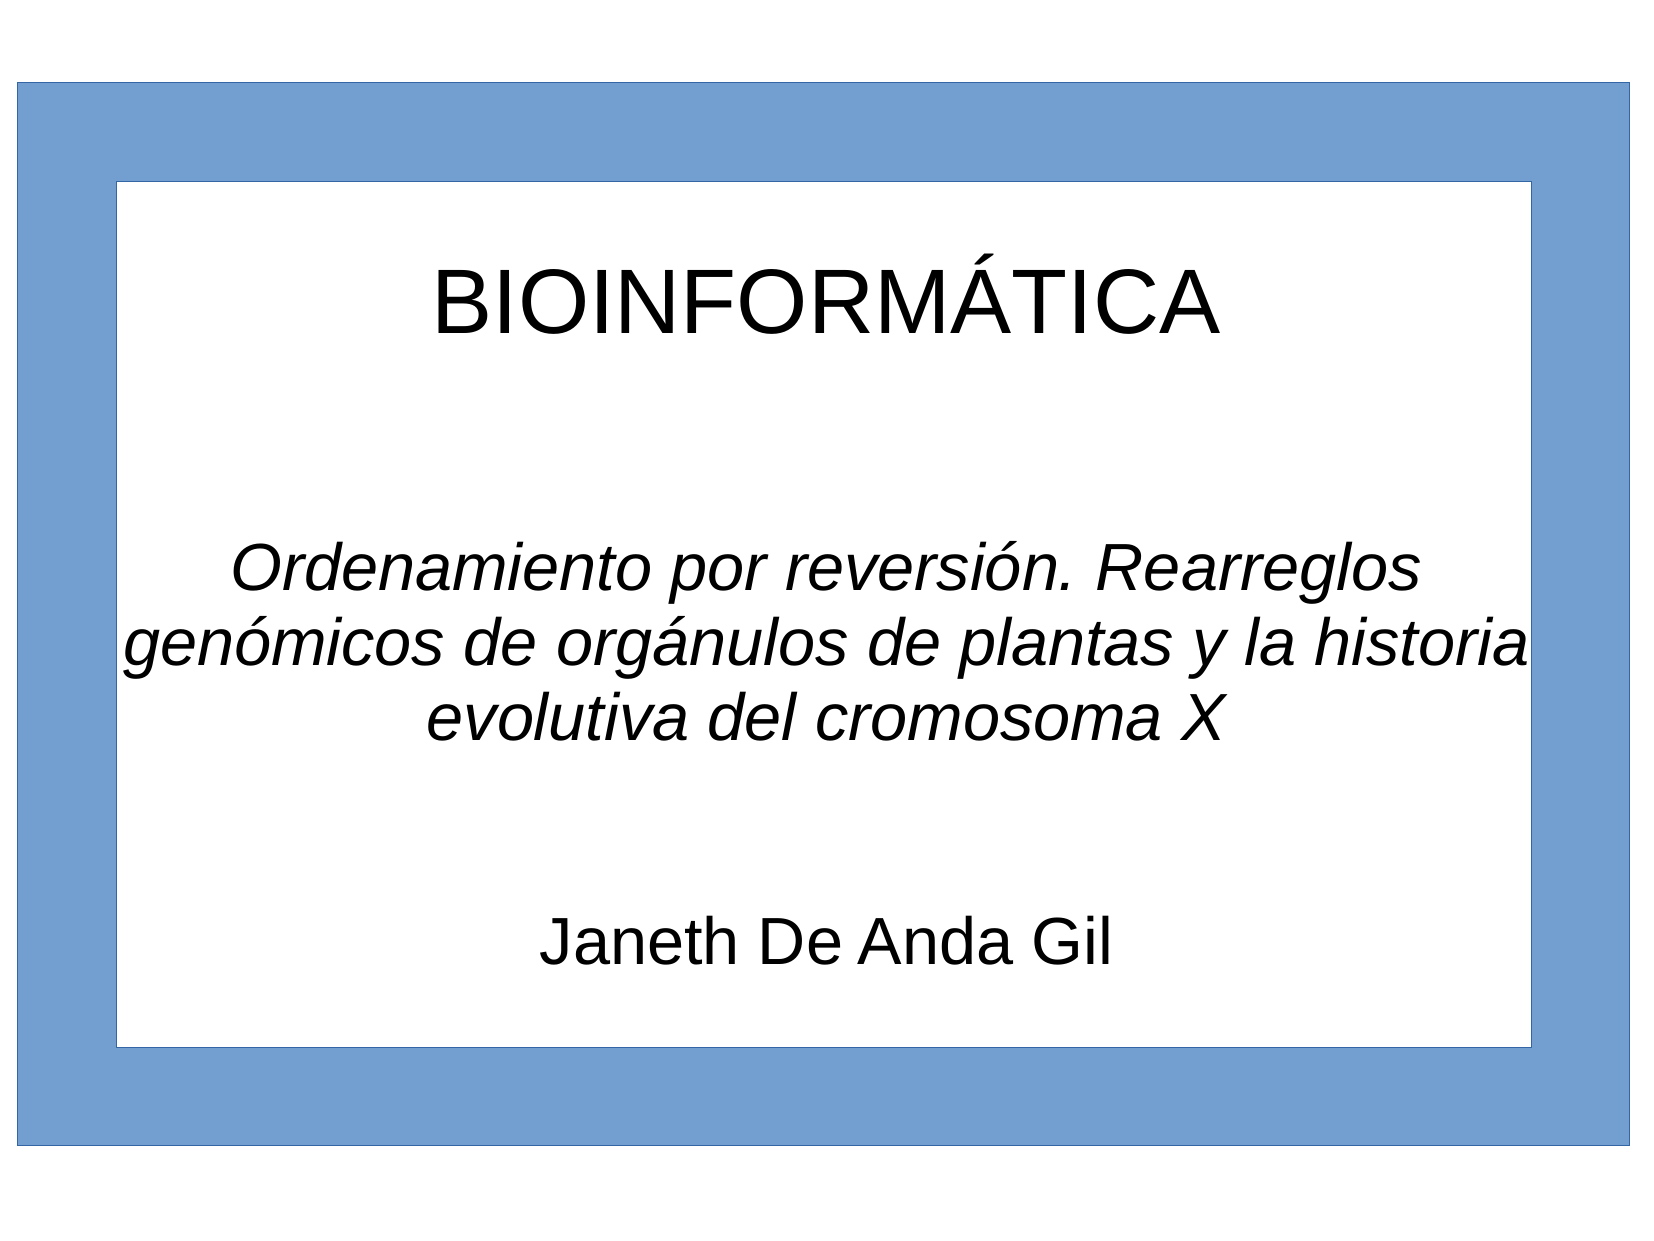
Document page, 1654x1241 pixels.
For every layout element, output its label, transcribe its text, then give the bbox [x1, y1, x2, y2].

text_box [17, 82, 1630, 1146]
subtitle BIOINFORMÁTICA Ordenamiento por reversión. Rearreglos genómicos de orgánulos de plantas y la historia evolutiva del cromosoma X Janeth De Anda Gil [117, 249, 1531, 979]
